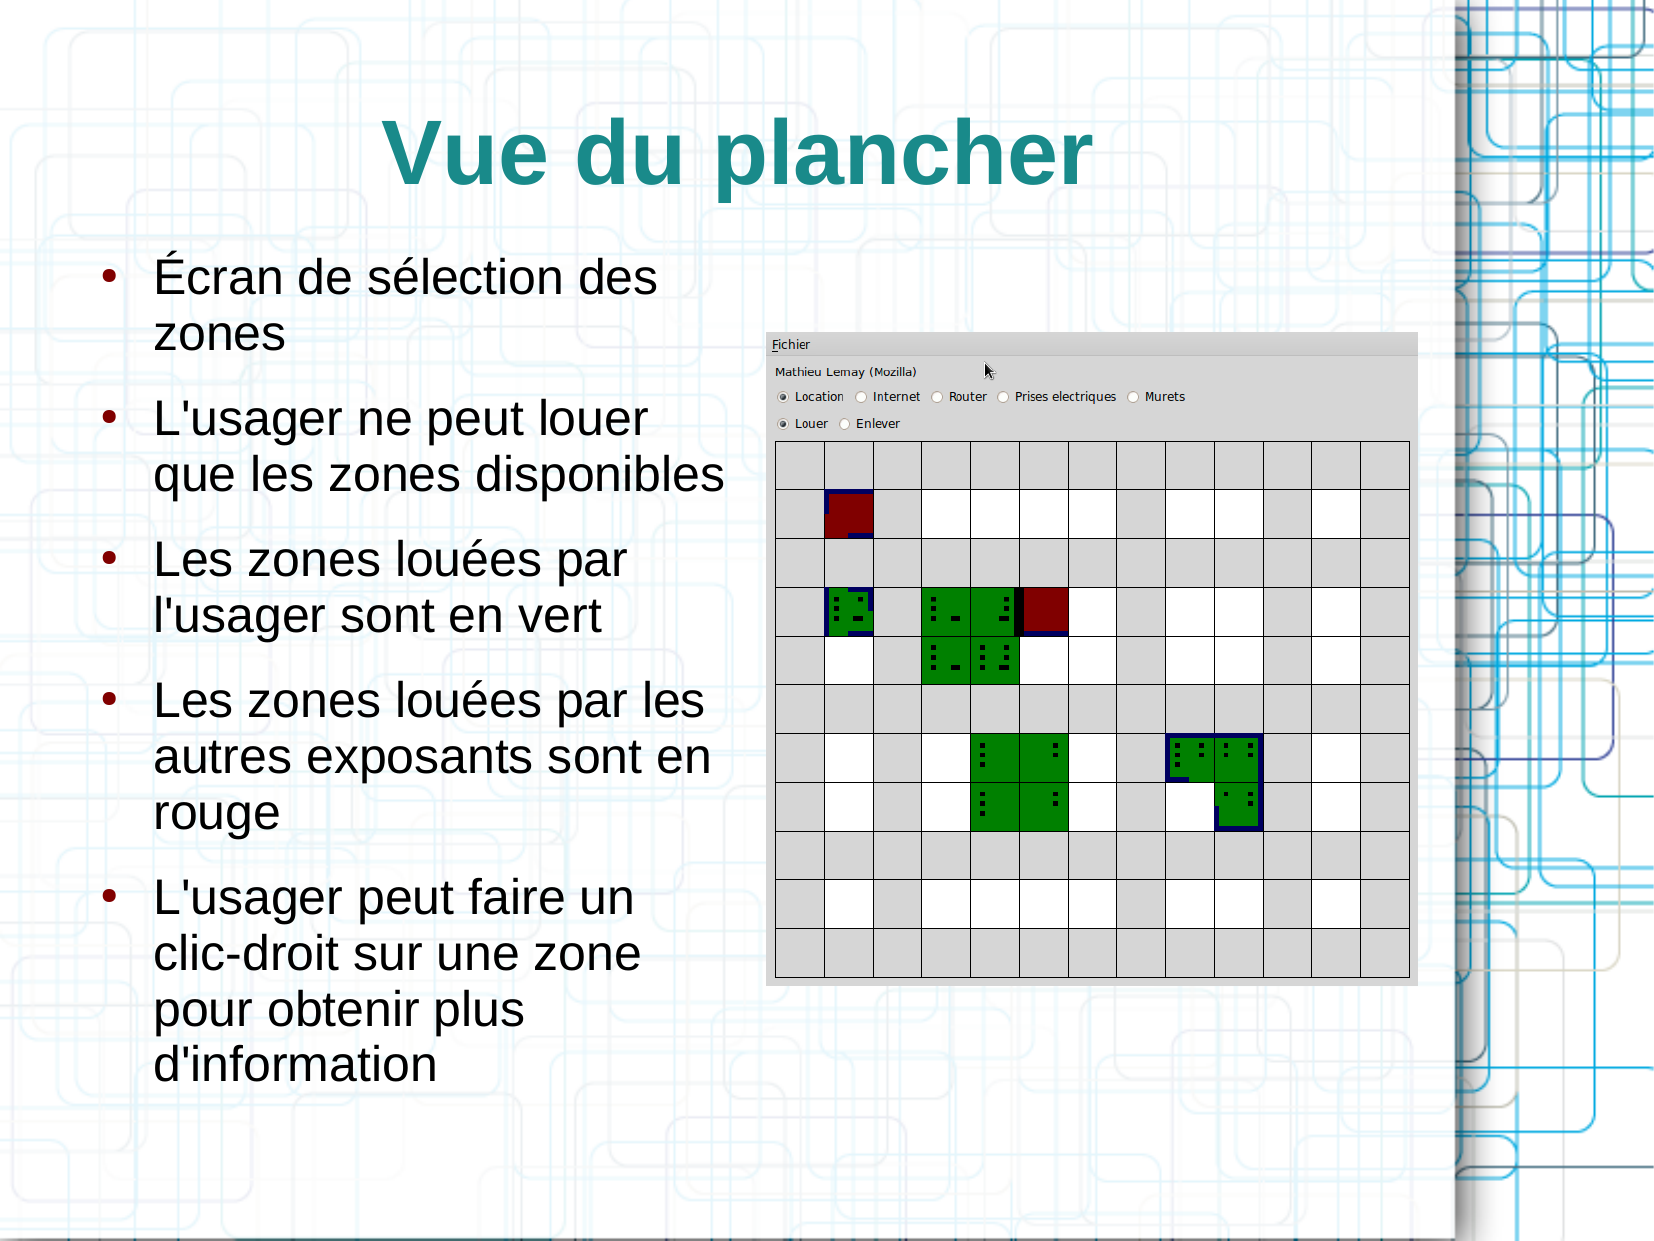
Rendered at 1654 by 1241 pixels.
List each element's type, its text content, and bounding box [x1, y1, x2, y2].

picture [0, 0, 1654, 1241]
title Vue du plancher [59, 49, 1418, 257]
list Écran de sélection des zones L'usager ne peut louer que les zones disponibles Les zones louées par l'usager sont en vert Les zones louées par les autres exposants sont en rouge L'usager peut faire un clic-droit sur une zone pour obtenir plus d'information [82, 249, 734, 1093]
